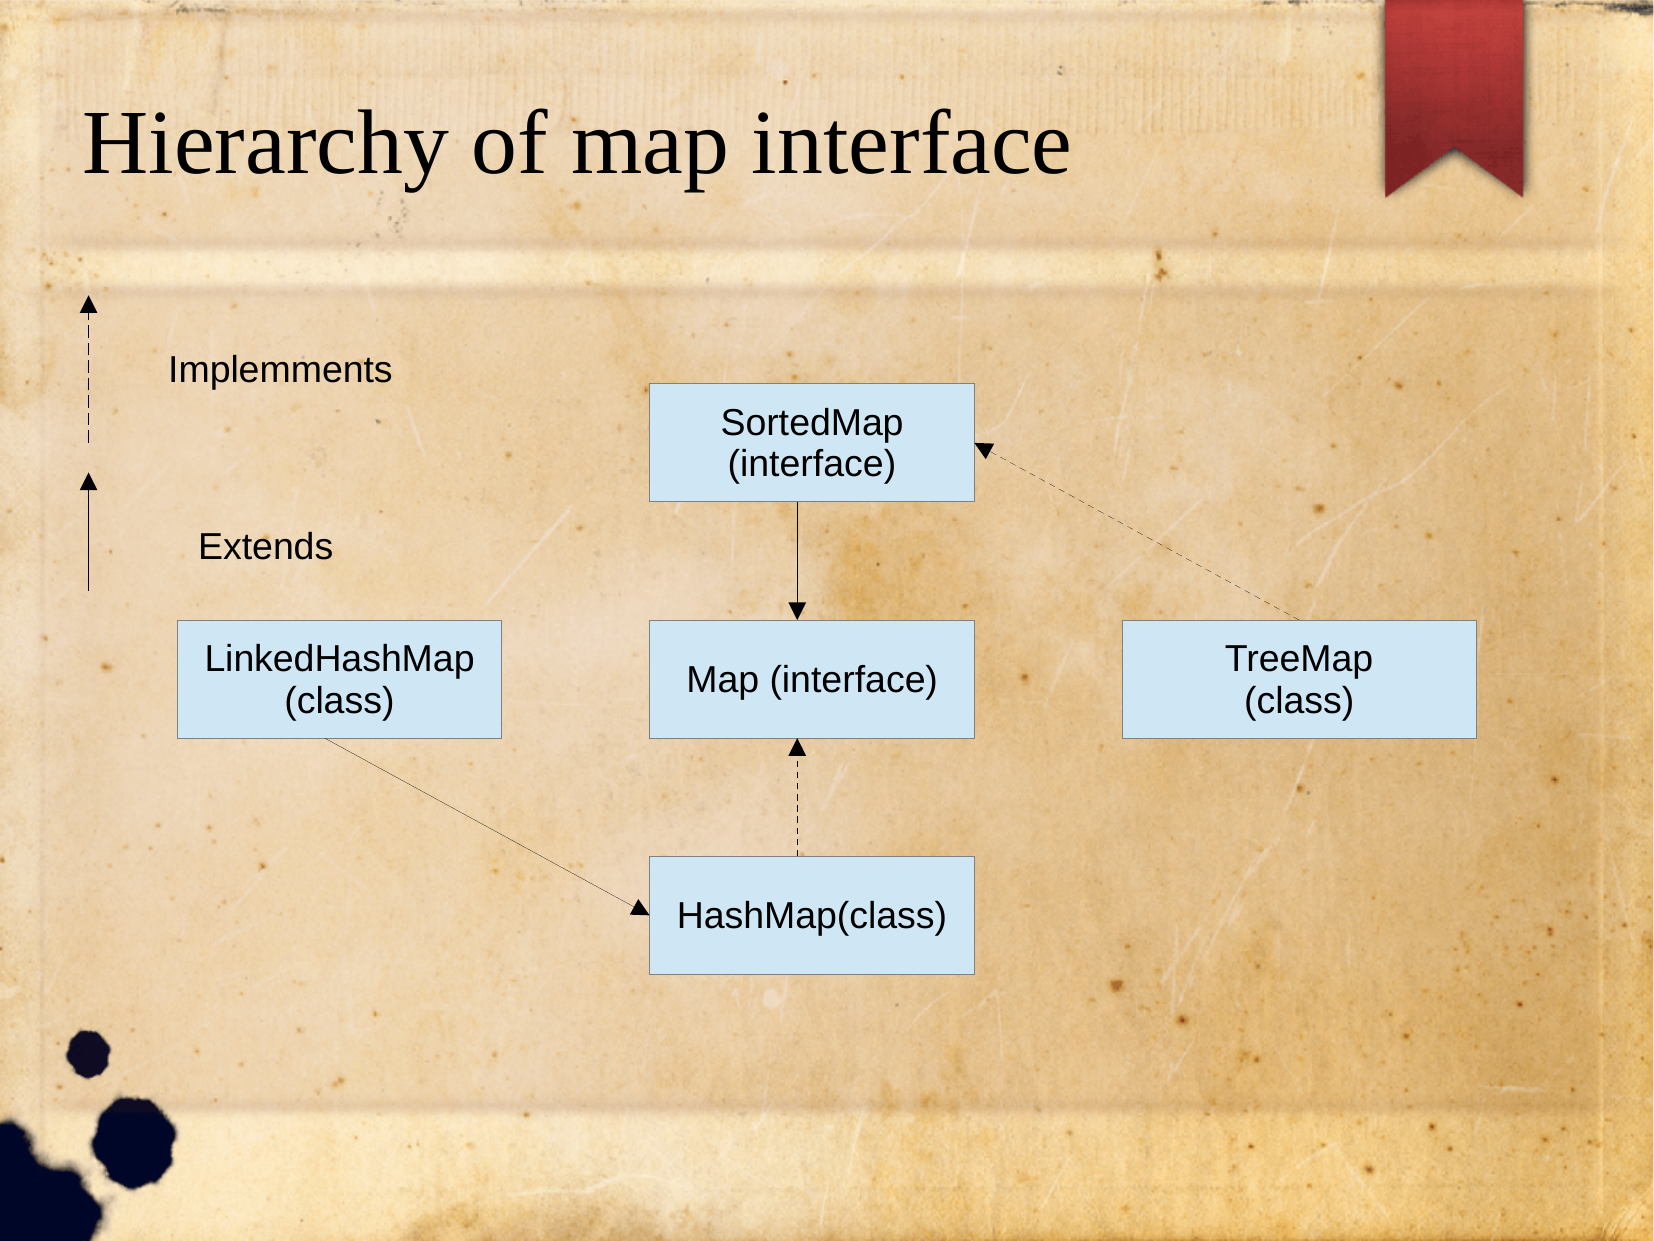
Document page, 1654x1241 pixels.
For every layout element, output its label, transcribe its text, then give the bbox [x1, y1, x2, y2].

text_box SortedMap (interface) [649, 383, 975, 502]
text_box TreeMap (class) [1122, 620, 1477, 739]
picture [0, 0, 1654, 1241]
text_box Map (interface) [649, 620, 975, 739]
text_box Implemments [118, 324, 443, 414]
text_box HashMap(class) [649, 856, 975, 975]
title Hierarchy of map interface [82, 49, 1347, 237]
text_box Extends [118, 501, 414, 591]
text_box LinkedHashMap (class) [177, 620, 502, 739]
